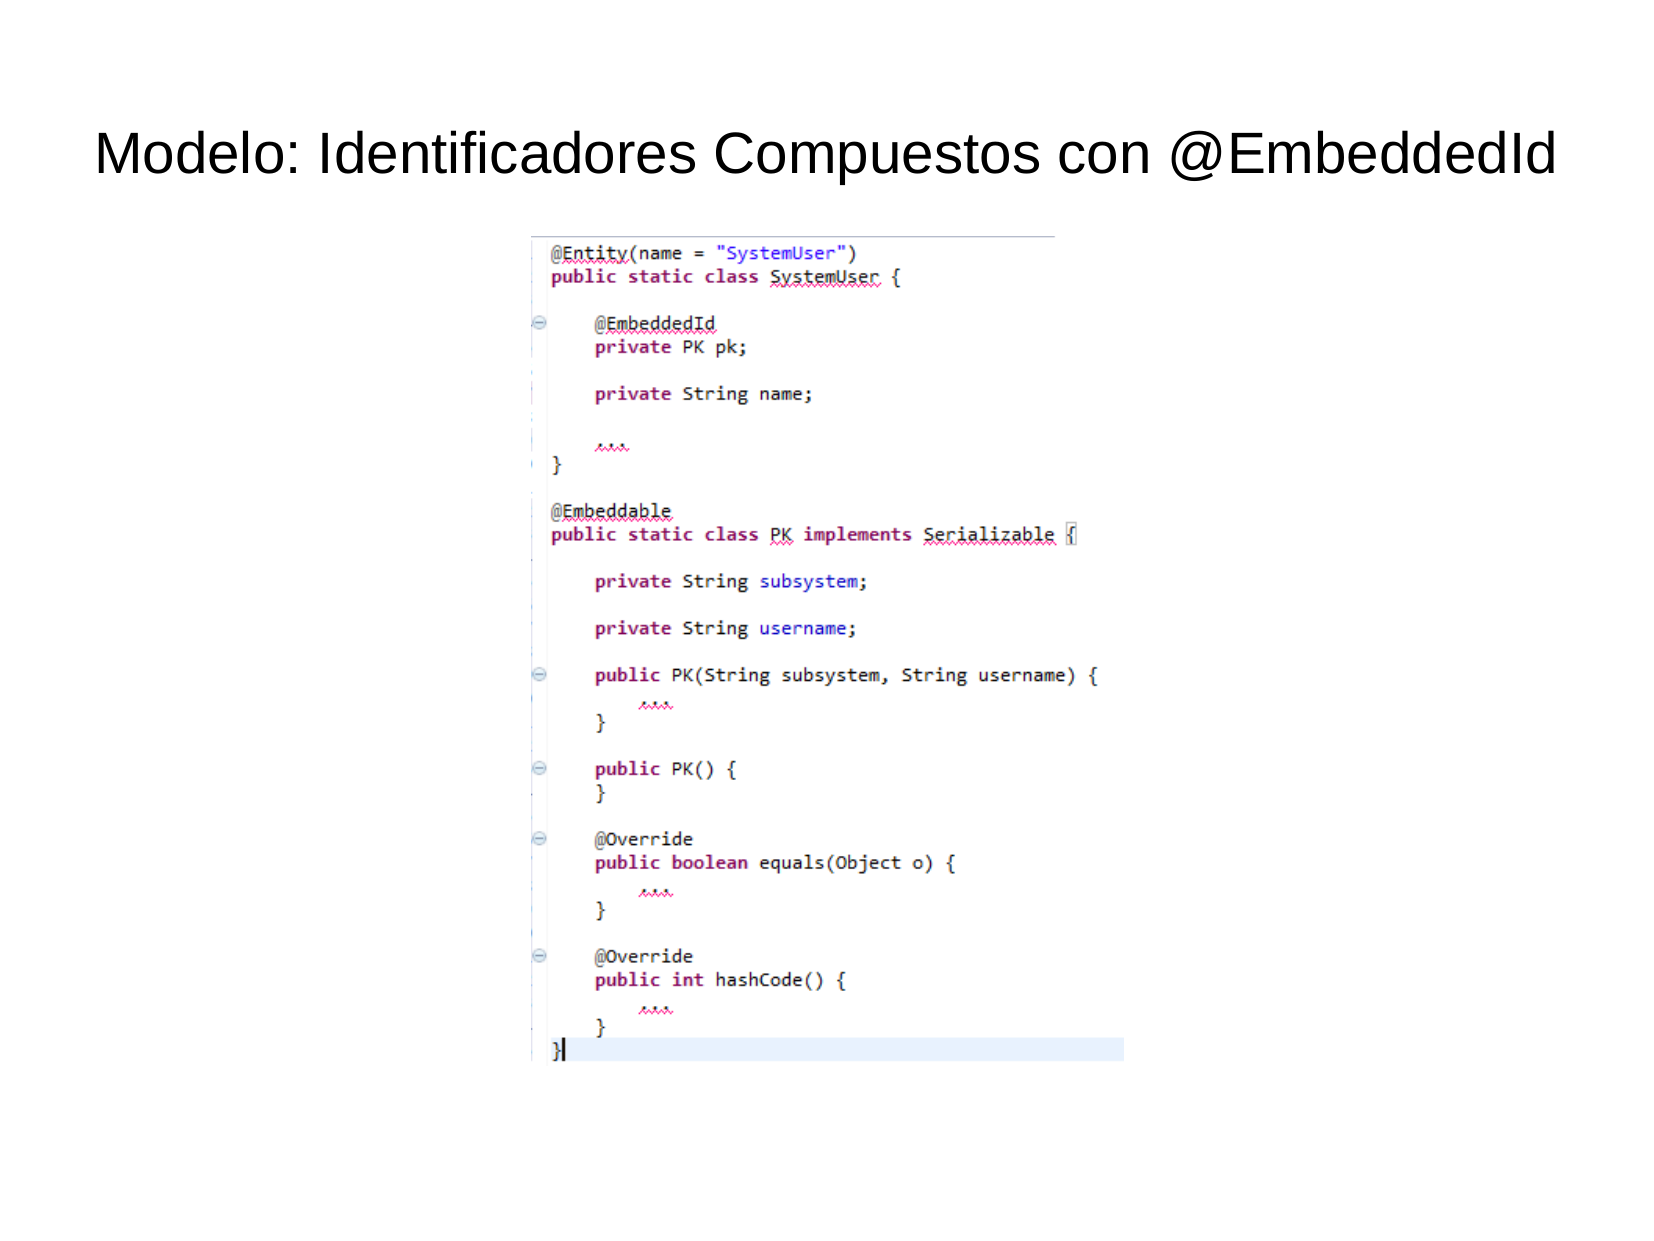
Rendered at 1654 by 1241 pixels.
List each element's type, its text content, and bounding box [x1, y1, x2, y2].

title Modelo: Identificadores Compuestos con @EmbeddedId [82, 49, 1571, 257]
picture [531, 236, 1124, 1066]
